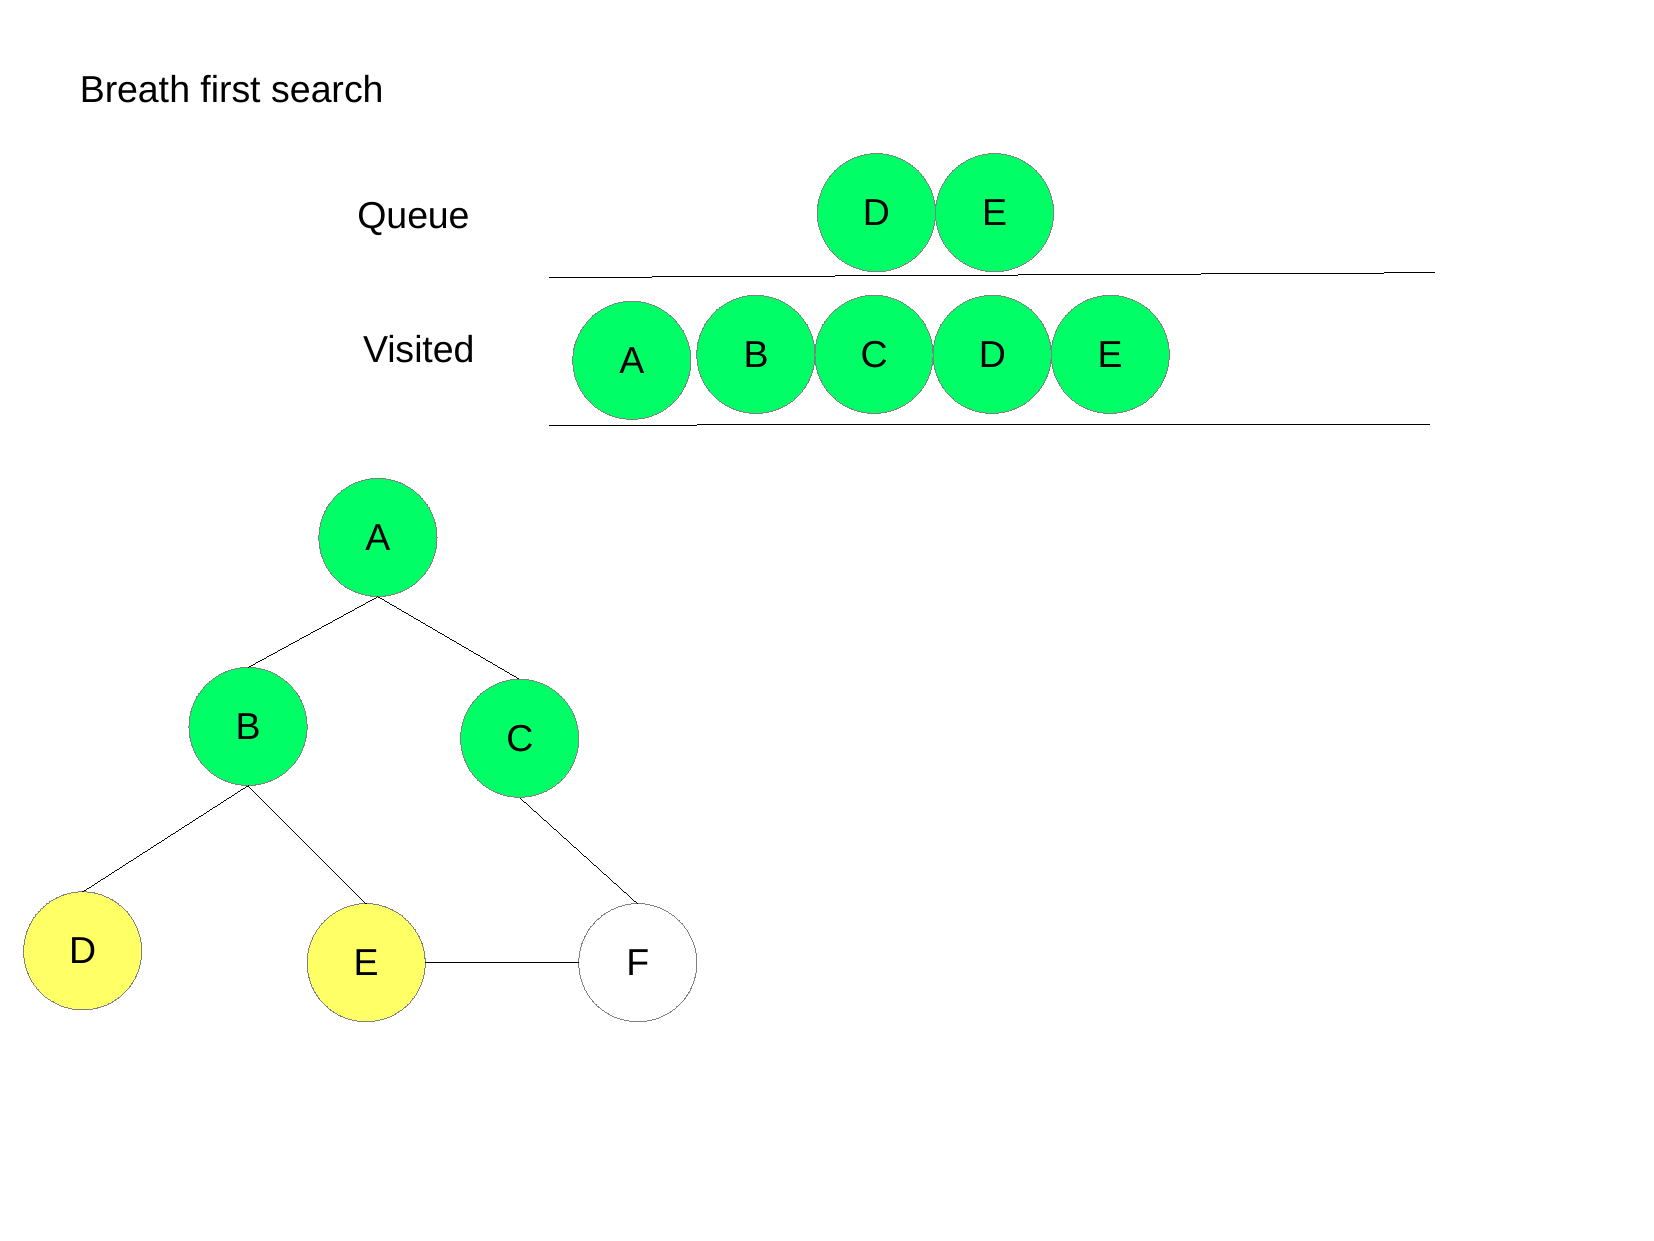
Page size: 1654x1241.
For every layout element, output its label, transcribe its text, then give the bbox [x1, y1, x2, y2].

text_box B [188, 667, 308, 786]
text_box D [817, 153, 935, 272]
text_box Breath first search [59, 54, 851, 166]
text_box E [935, 153, 1054, 272]
text_box E [1051, 295, 1170, 414]
text_box A [572, 301, 691, 420]
text_box E [307, 903, 426, 1022]
text_box D [23, 891, 142, 1010]
text_box A [318, 478, 438, 597]
text_box C [460, 679, 579, 798]
text_box Queue [342, 186, 508, 249]
text_box D [933, 295, 1051, 414]
text_box Visited [348, 321, 585, 378]
text_box C [814, 295, 933, 414]
text_box F [578, 903, 697, 1022]
text_box B [696, 295, 815, 414]
